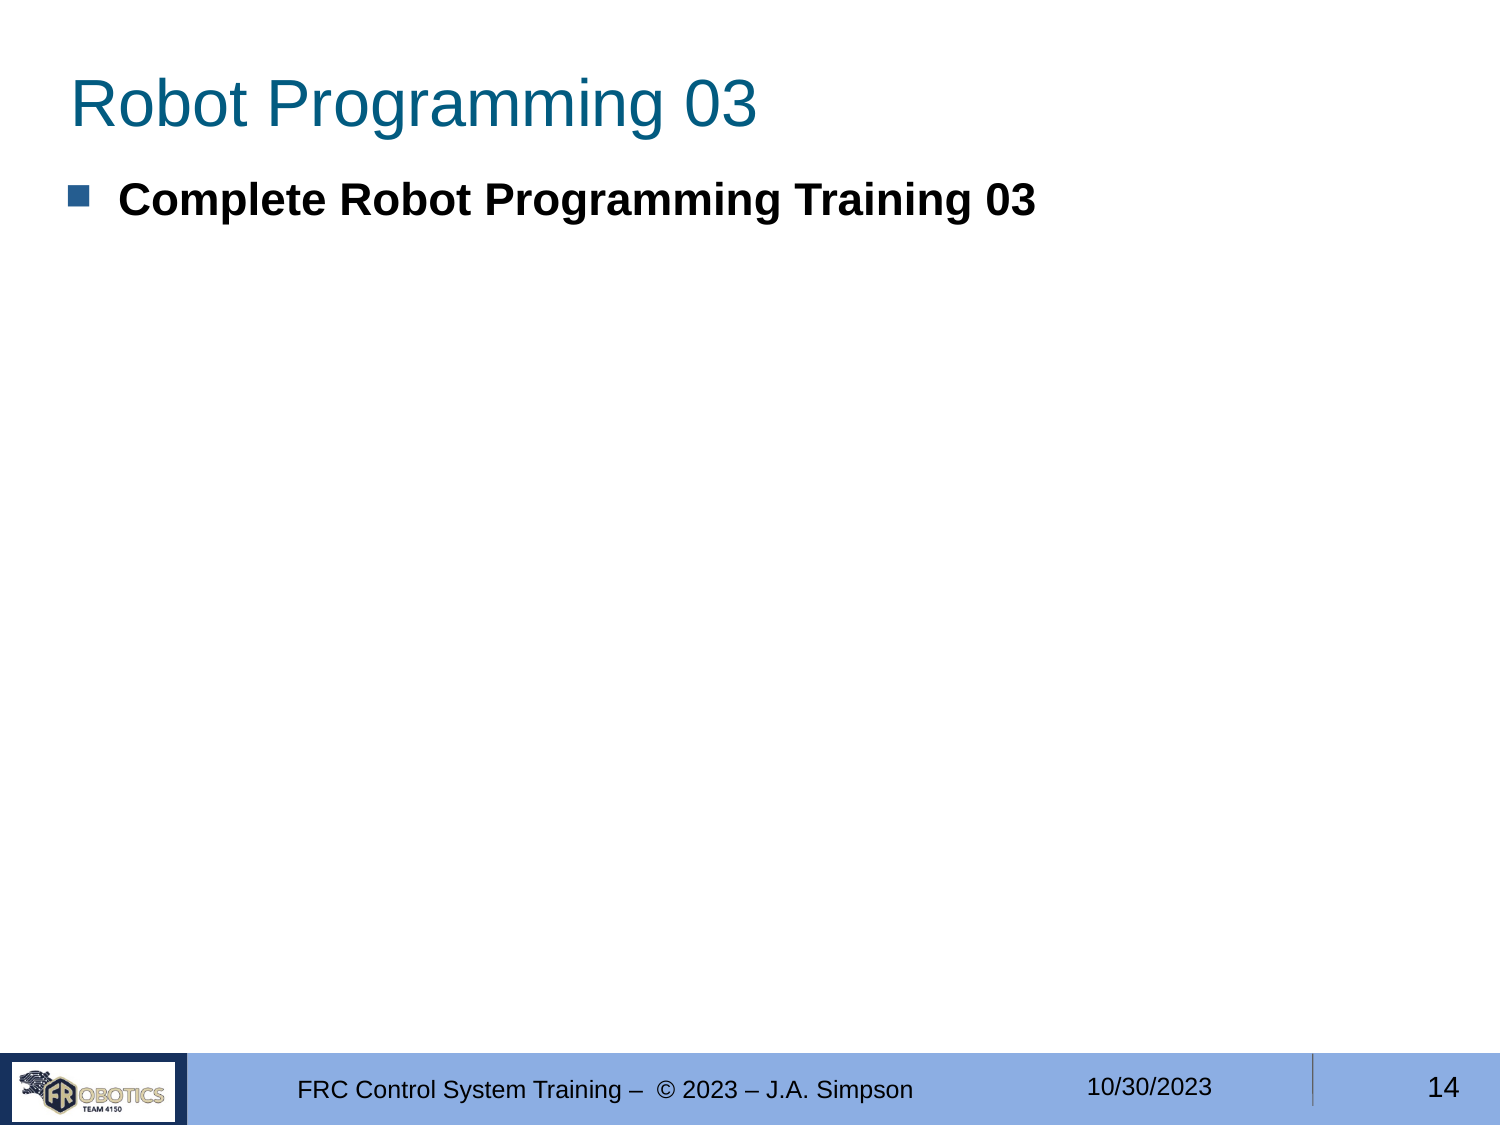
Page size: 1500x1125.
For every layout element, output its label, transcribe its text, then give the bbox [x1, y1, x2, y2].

slide_number <number> [1337, 1072, 1475, 1100]
footer FRC Control System Training – © 2023 – J.A. Simpson [225, 1074, 988, 1103]
list Complete Robot Programming Training 03 [55, 162, 1340, 251]
picture [12, 1062, 175, 1122]
title Robot Programming 03 [55, 52, 1443, 148]
slide_number 10/30/2023 [1012, 1071, 1288, 1100]
